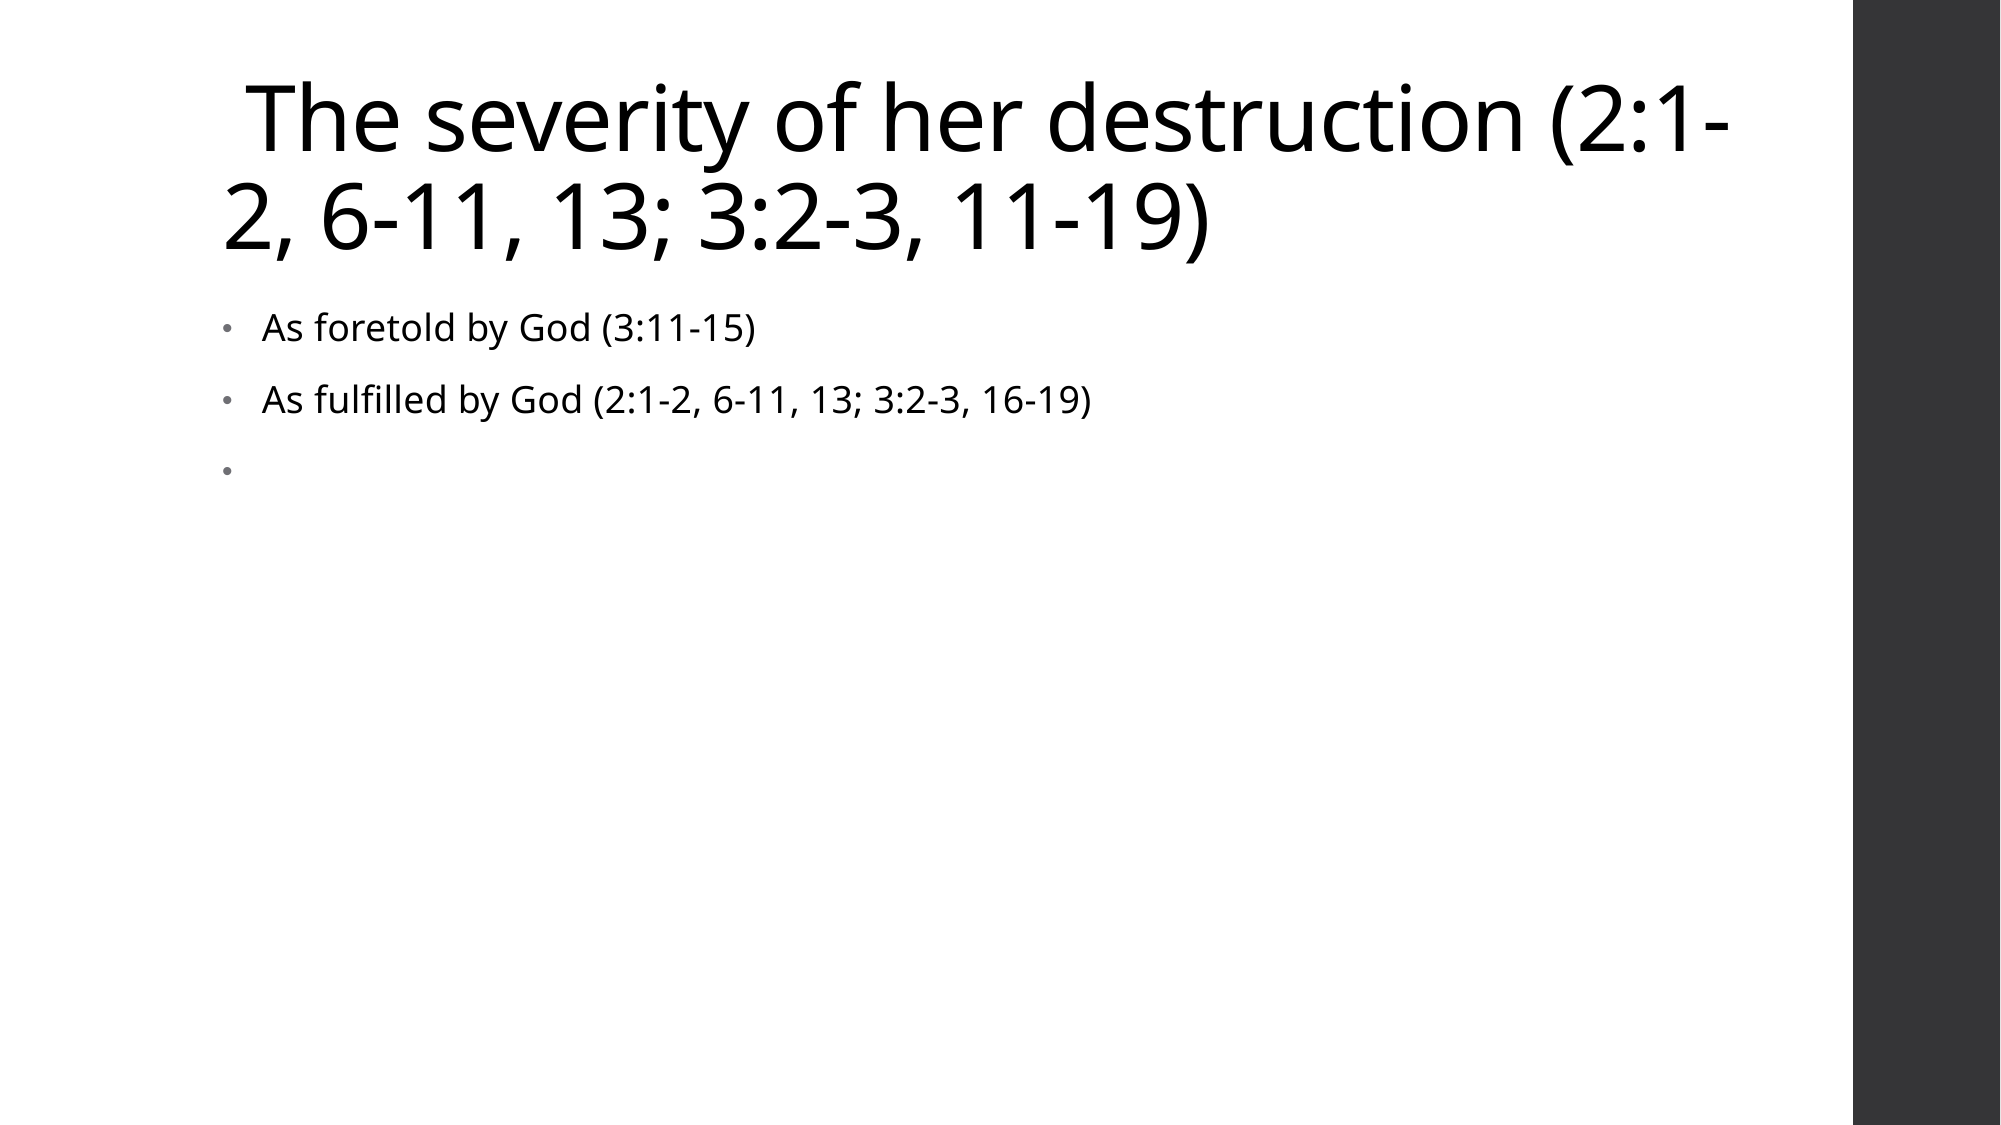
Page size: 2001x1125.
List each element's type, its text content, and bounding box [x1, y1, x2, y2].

list As foretold by God (3:11-15) As fulfilled by God (2:1-2, 6-11, 13; 3:2-3, 16-19) [206, 299, 1617, 1014]
title The severity of her destruction (2:1-2, 6-11, 13; 3:2-3, 11-19) [206, 60, 1797, 278]
